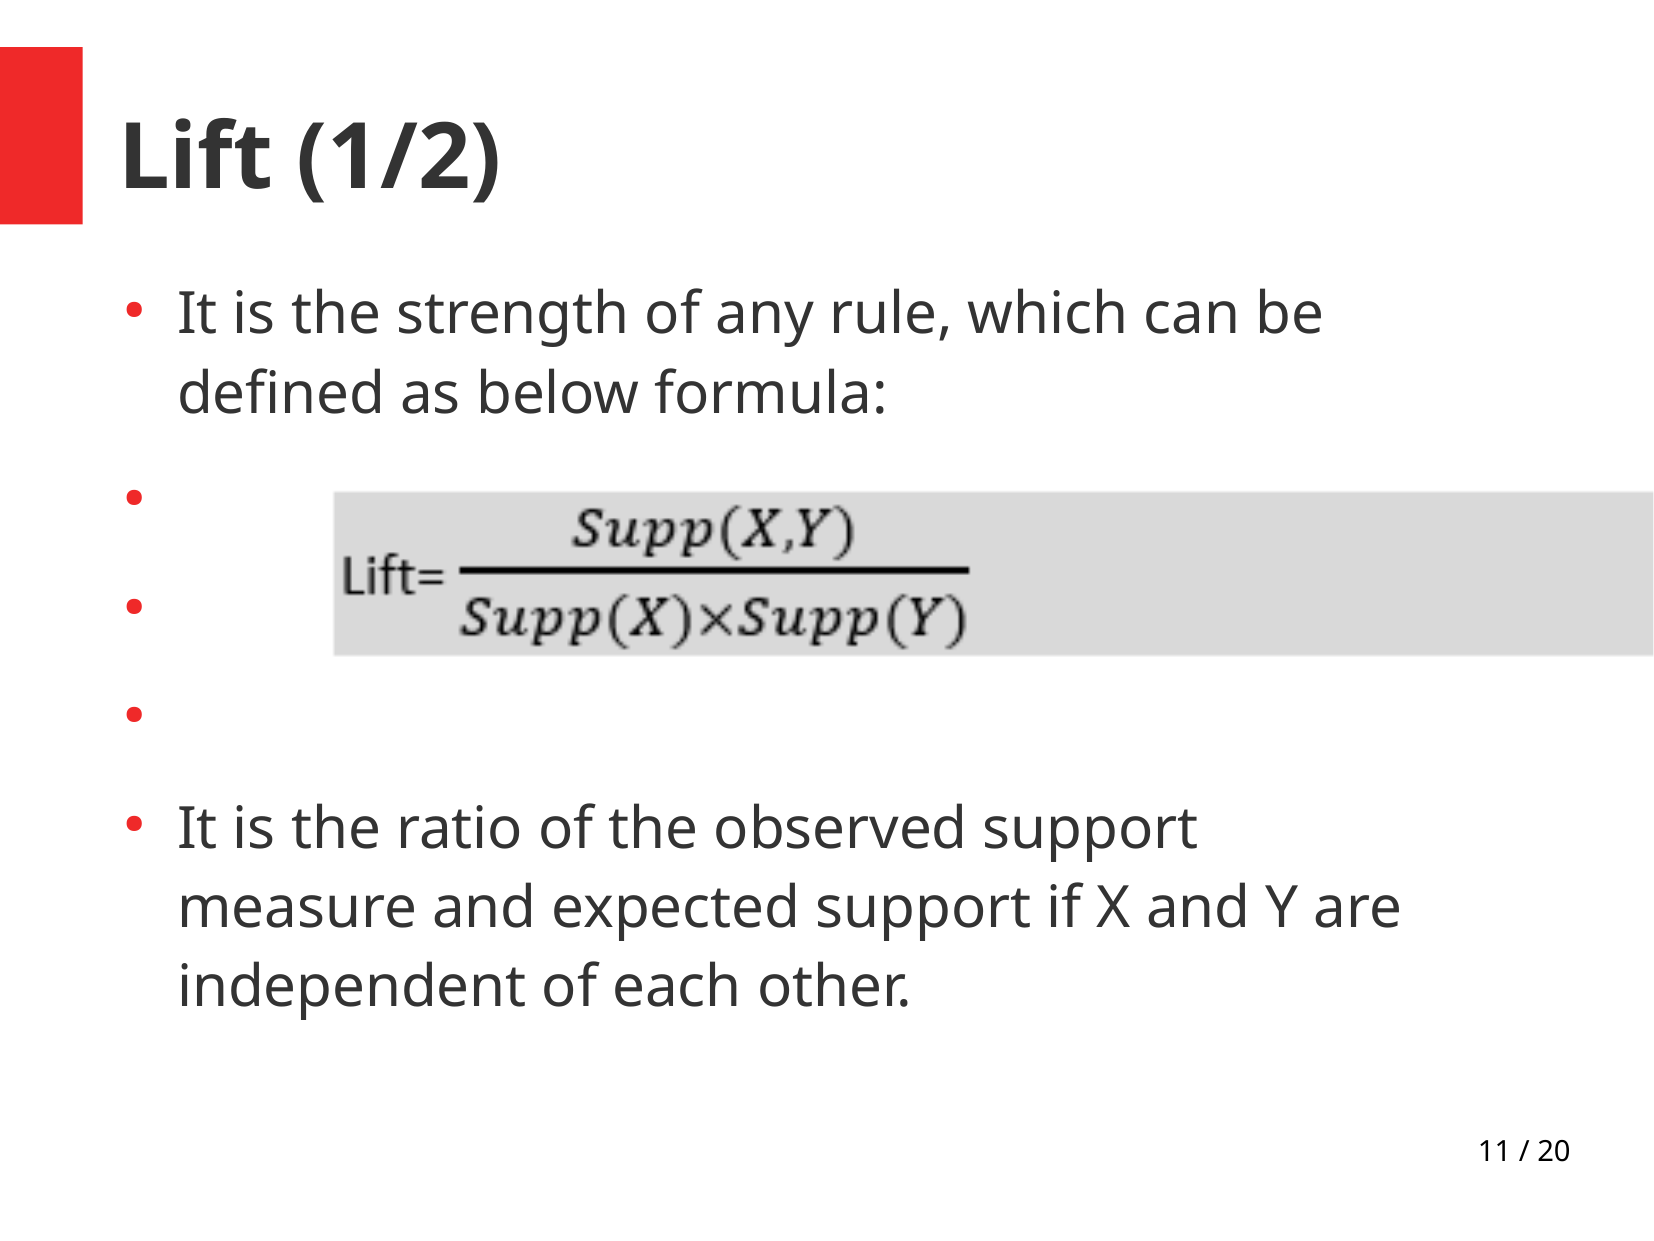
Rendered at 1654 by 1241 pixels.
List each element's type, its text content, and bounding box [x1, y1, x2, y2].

list It is the strength of any rule, which can be defined as below formula: It is the ratio of the observed support measure and expected support if X and Y are independent of each other. [106, 271, 1441, 1075]
picture [318, 476, 1654, 674]
title Lift (1/2) [118, 49, 1571, 257]
